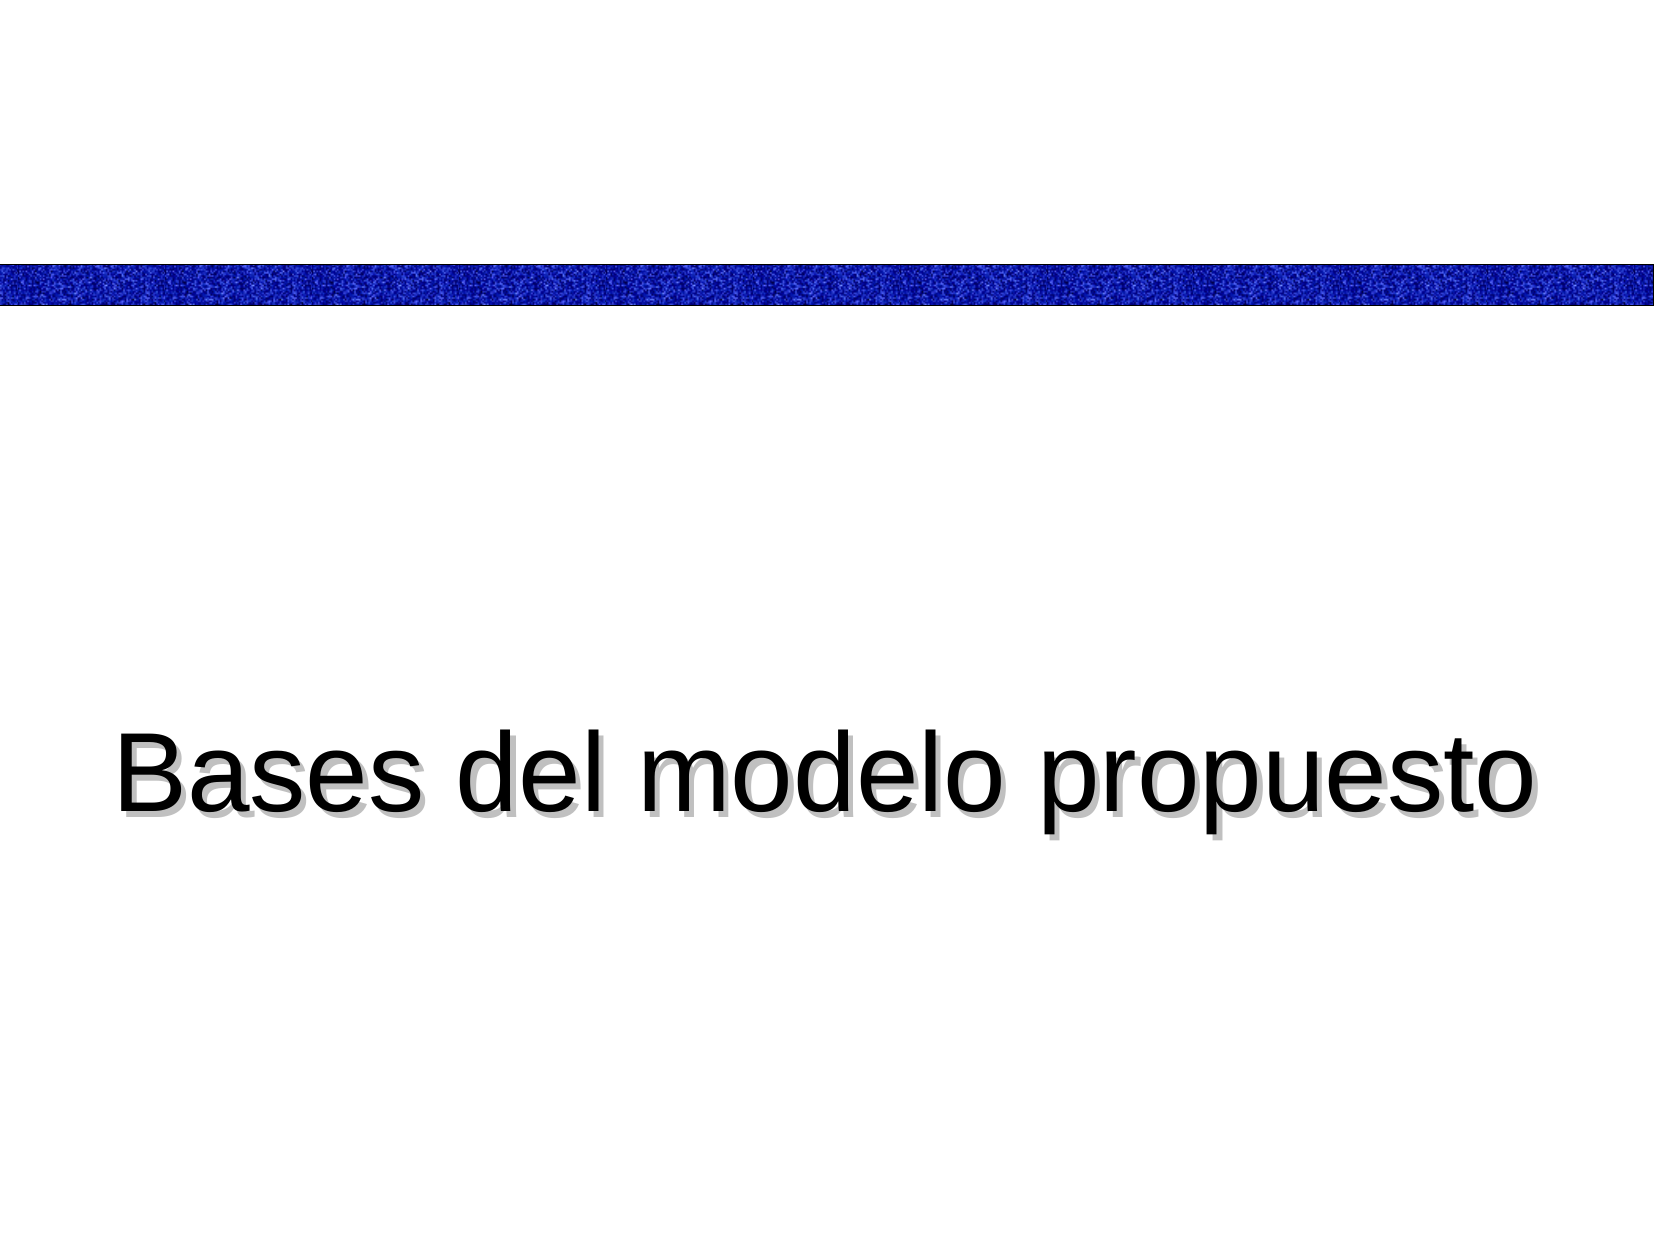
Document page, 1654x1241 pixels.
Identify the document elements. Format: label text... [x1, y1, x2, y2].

picture [0, 265, 1653, 305]
subtitle Bases del modelo propuesto [101, 370, 1549, 1175]
